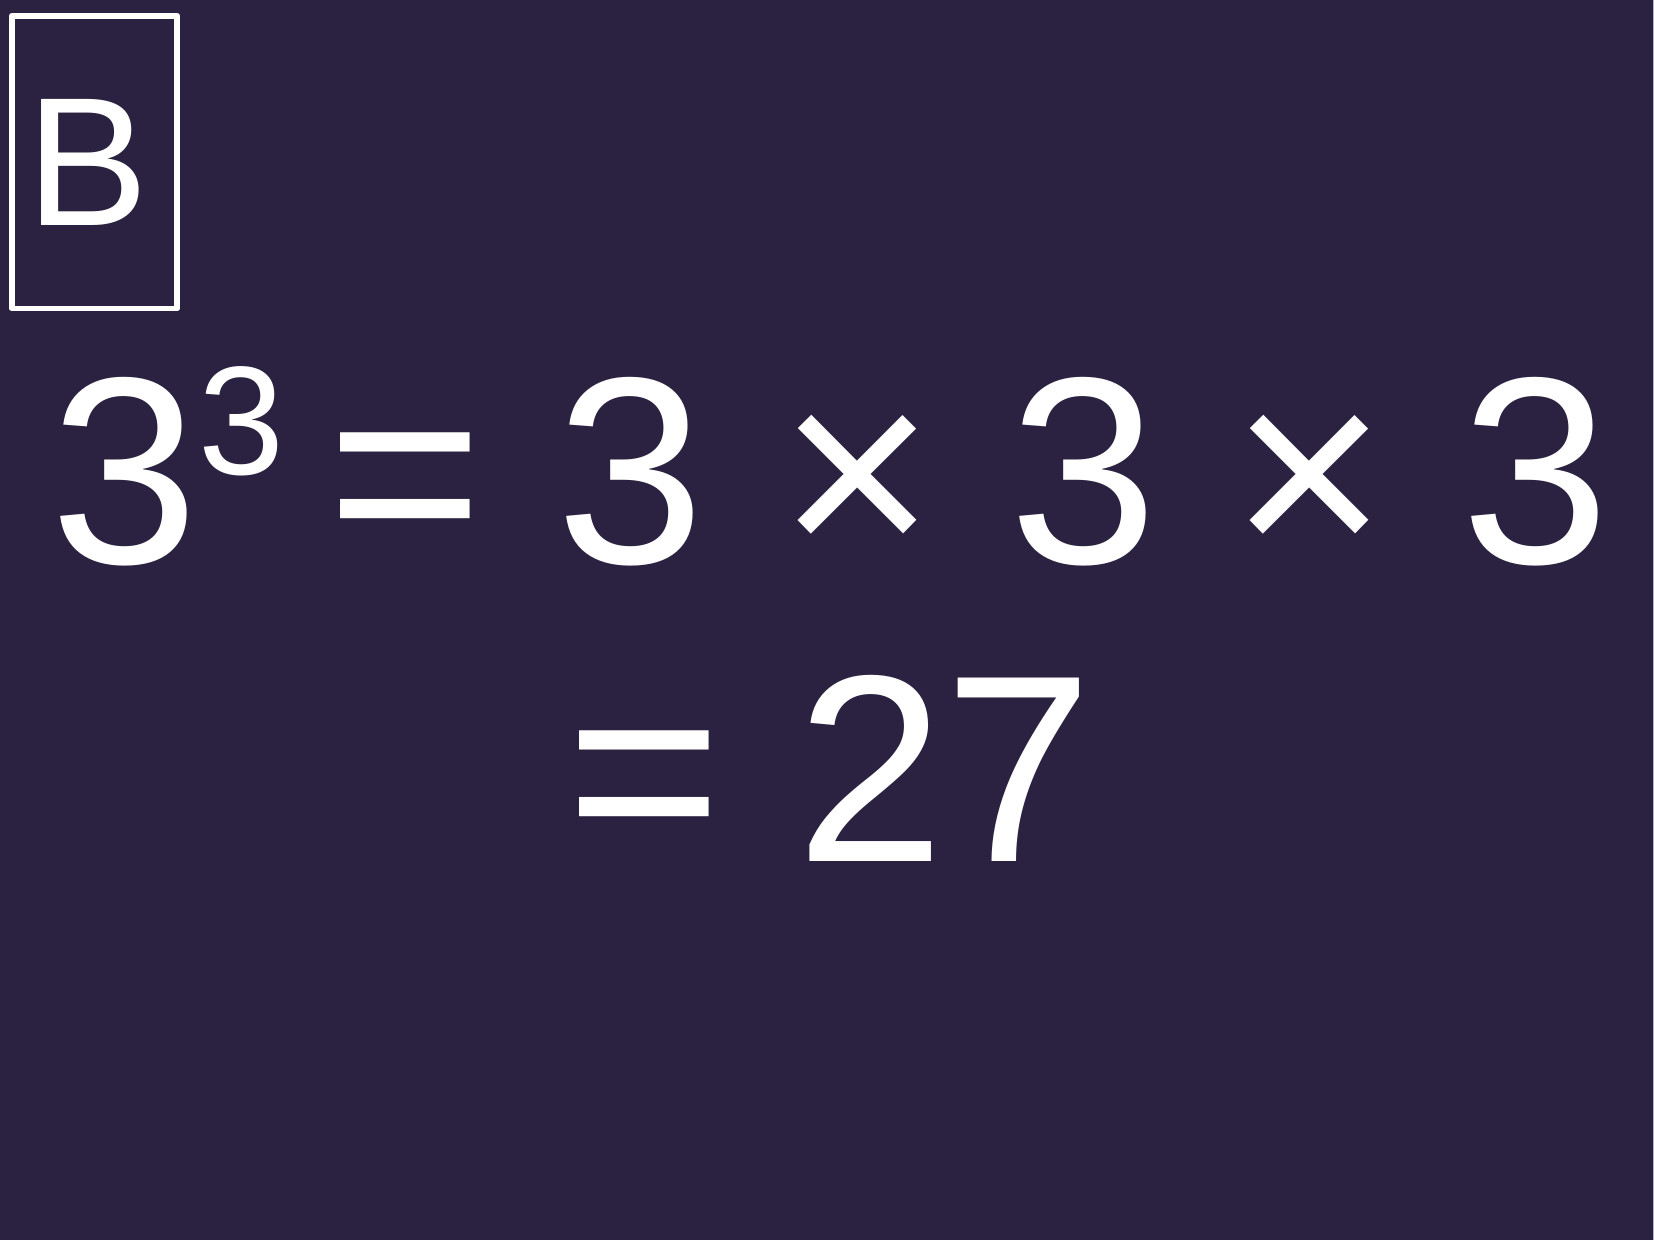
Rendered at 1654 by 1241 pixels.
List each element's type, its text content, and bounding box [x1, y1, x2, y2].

text_box B [11, 15, 178, 309]
title 33 = 3 × 3 × 3 = 27 [2, 321, 1654, 918]
